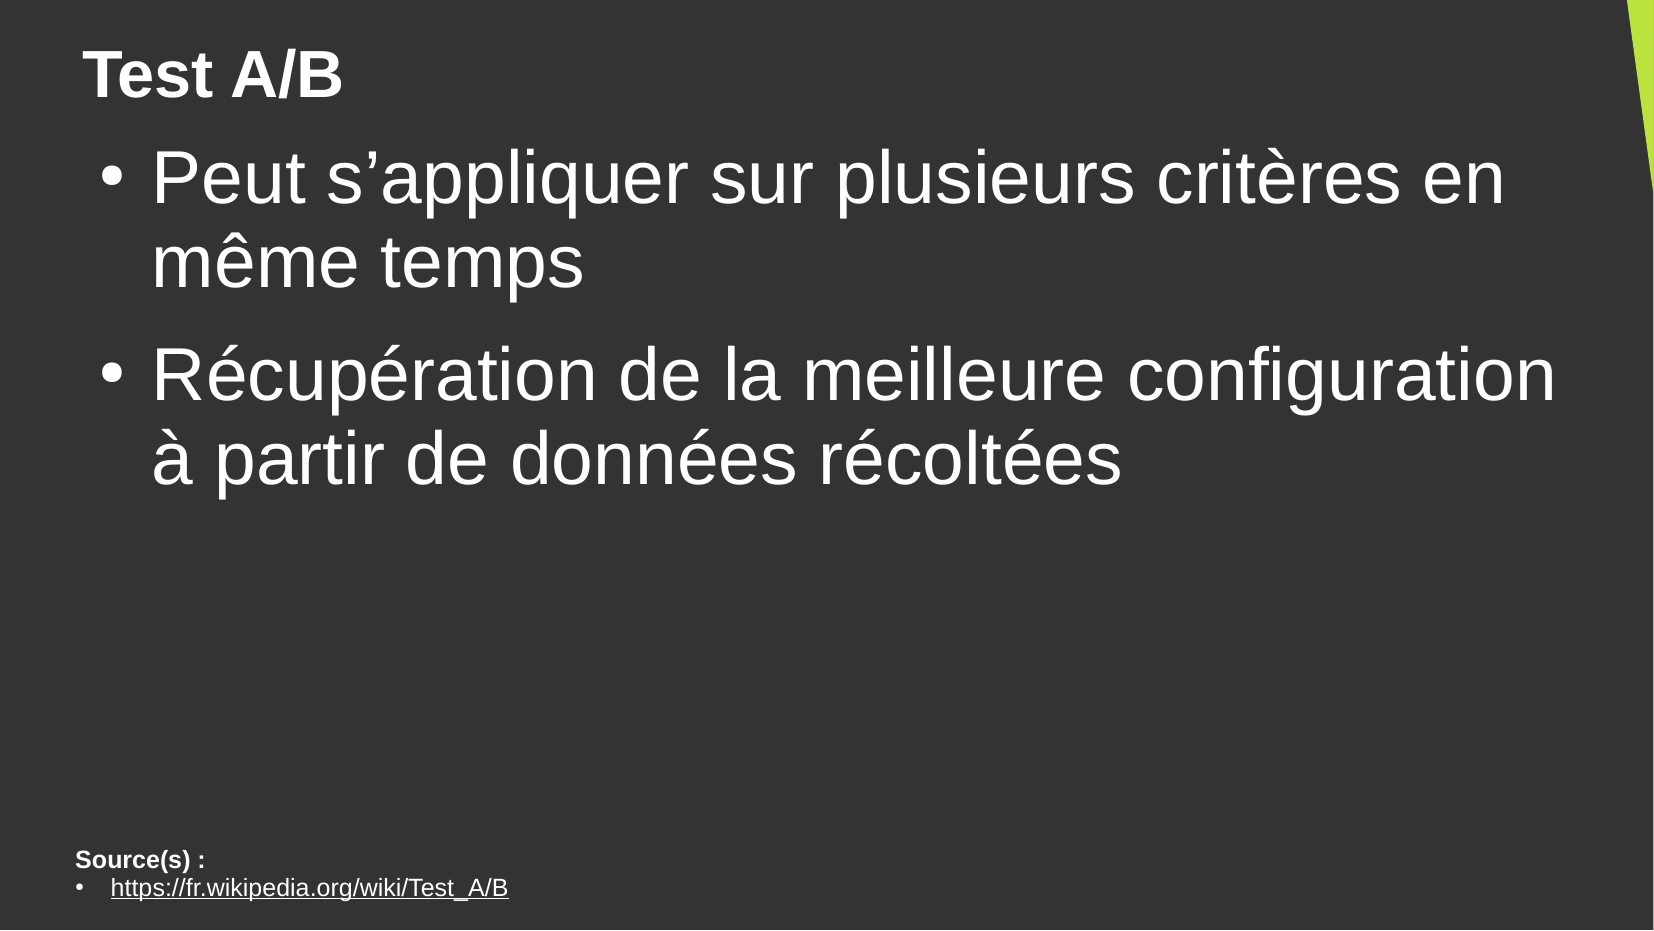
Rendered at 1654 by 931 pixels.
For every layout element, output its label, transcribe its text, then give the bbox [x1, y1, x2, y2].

list Peut s’appliquer sur plusieurs critères en même temps Récupération de la meilleure configuration à partir de données récoltées [80, 135, 1620, 804]
title Test A/B [82, 37, 1571, 114]
text_box [1626, 0, 1654, 199]
text_box Source(s) : https://fr.wikipedia.org/wiki/Test_A/B [60, 838, 1546, 910]
